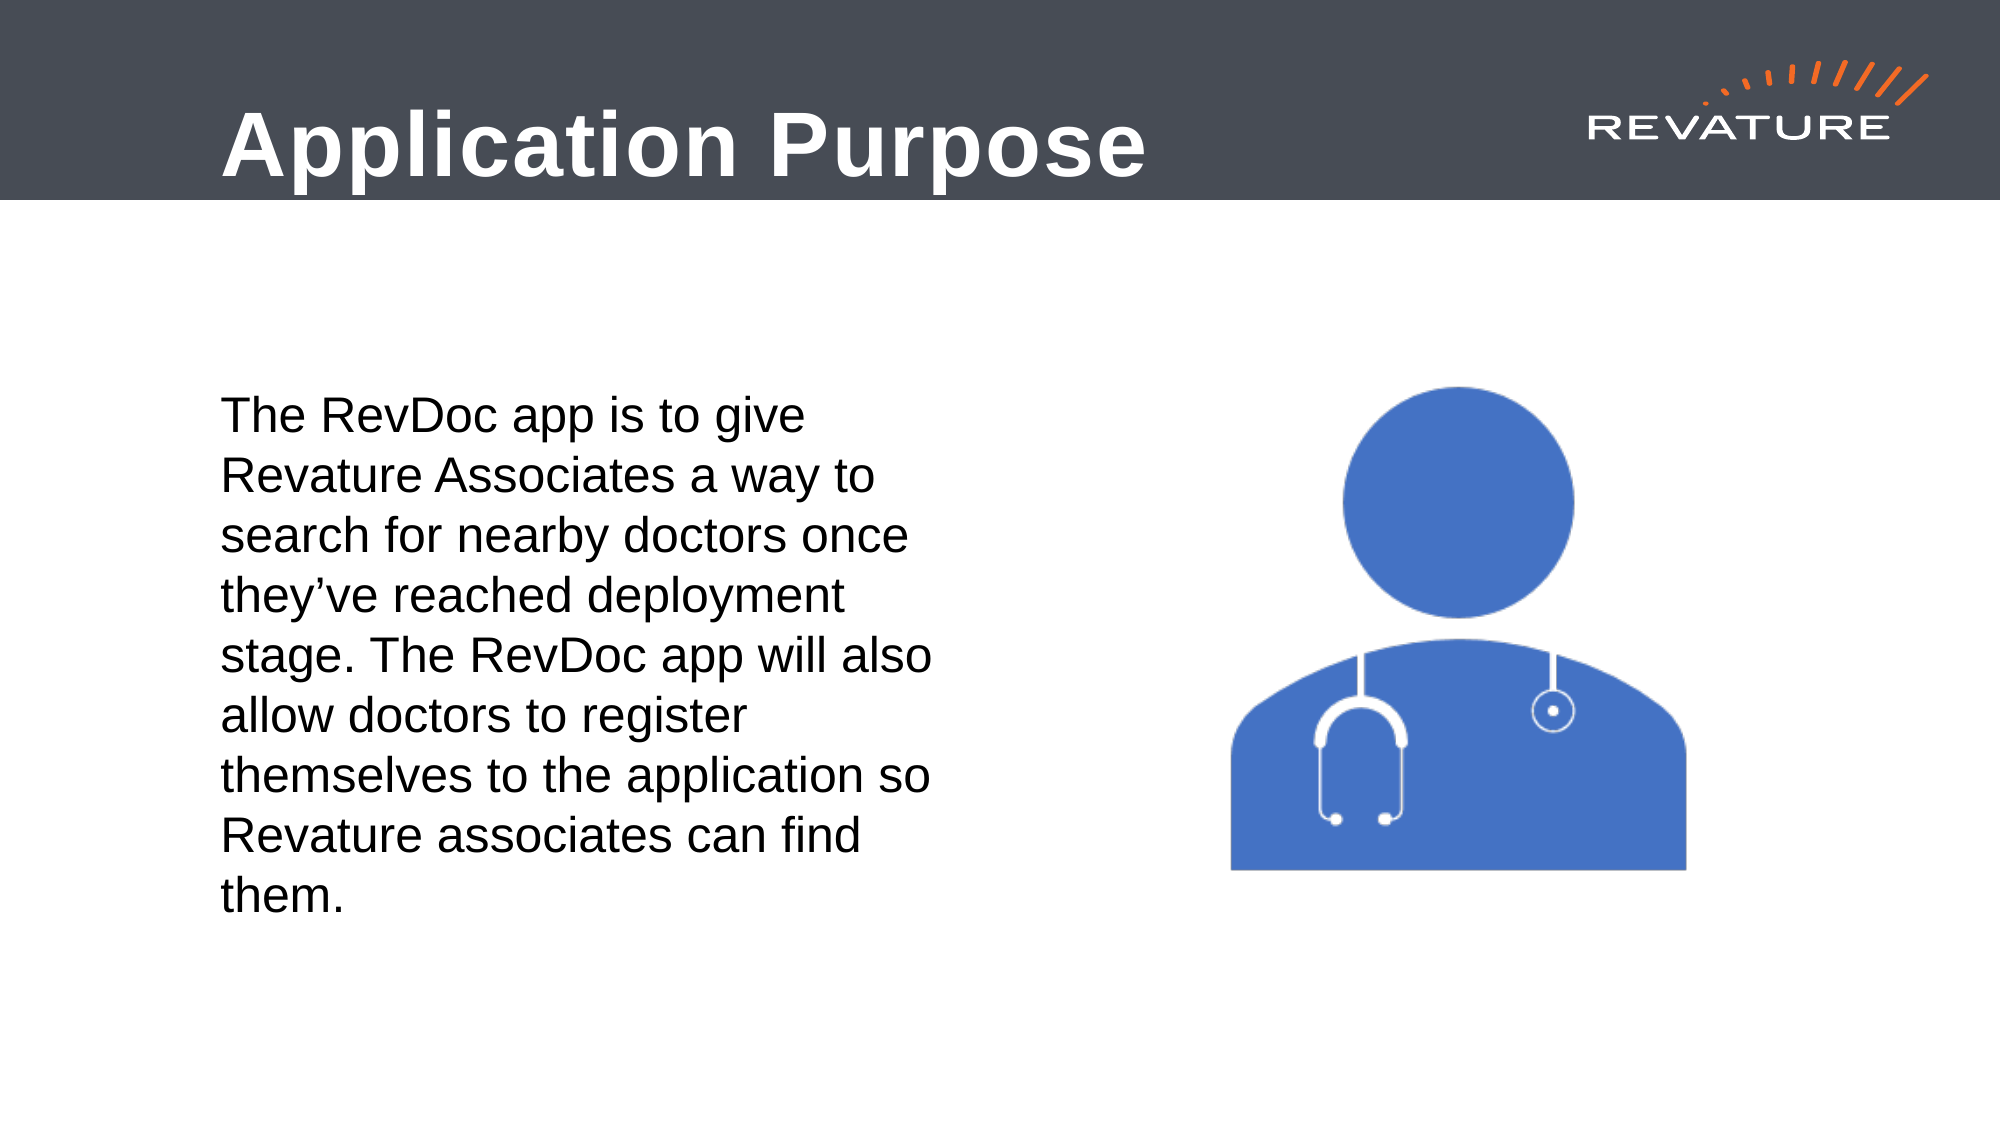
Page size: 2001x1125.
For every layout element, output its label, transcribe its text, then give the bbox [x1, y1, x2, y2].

picture [1123, 293, 1795, 965]
title Application Purpose [205, 31, 1348, 249]
list The RevDoc app is to give Revature Associates a way to search for nearby doctors once they’ve reached deployment stage. The RevDoc app will also allow doctors to register themselves to the application so Revature associates can find them. [205, 375, 1000, 965]
